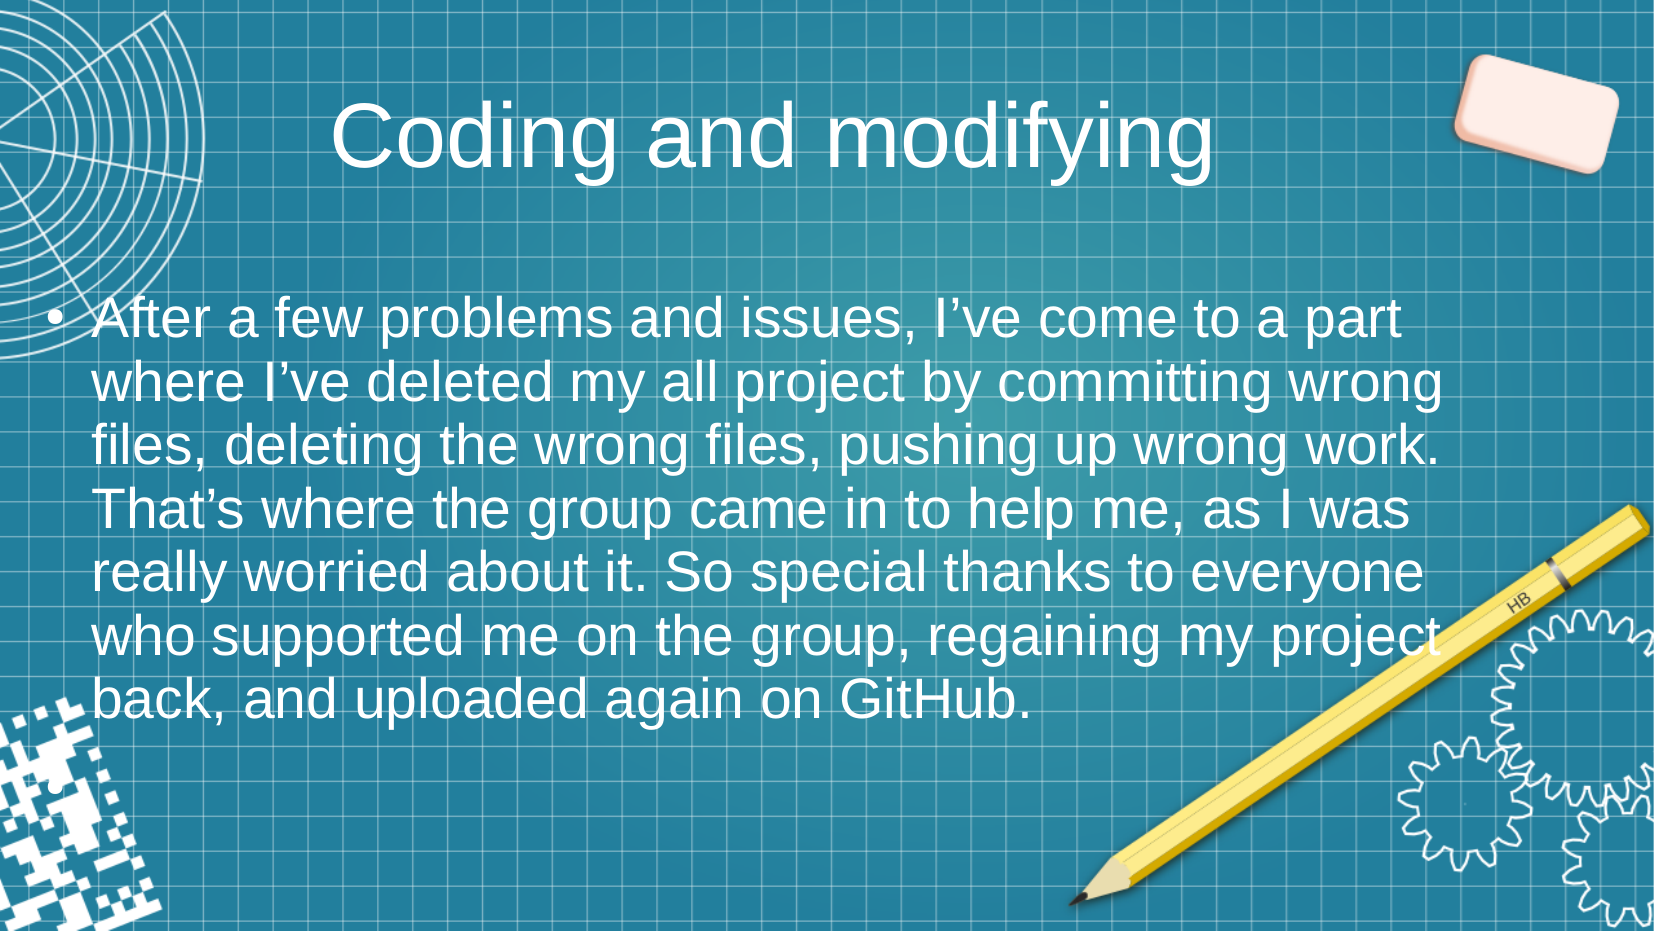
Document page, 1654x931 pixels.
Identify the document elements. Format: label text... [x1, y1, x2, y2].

title Coding and modifying [29, 29, 1518, 243]
list After a few problems and issues, I’ve come to a part where I’ve deleted my all project by committing wrong files, deleting the wrong files, pushing up wrong work. That’s where the group came in to help me, as I was really worried about it. So special thanks to everyone who supported me on the group, regaining my project back, and uploaded again on GitHub. [29, 286, 1518, 739]
picture [0, 0, 1654, 931]
